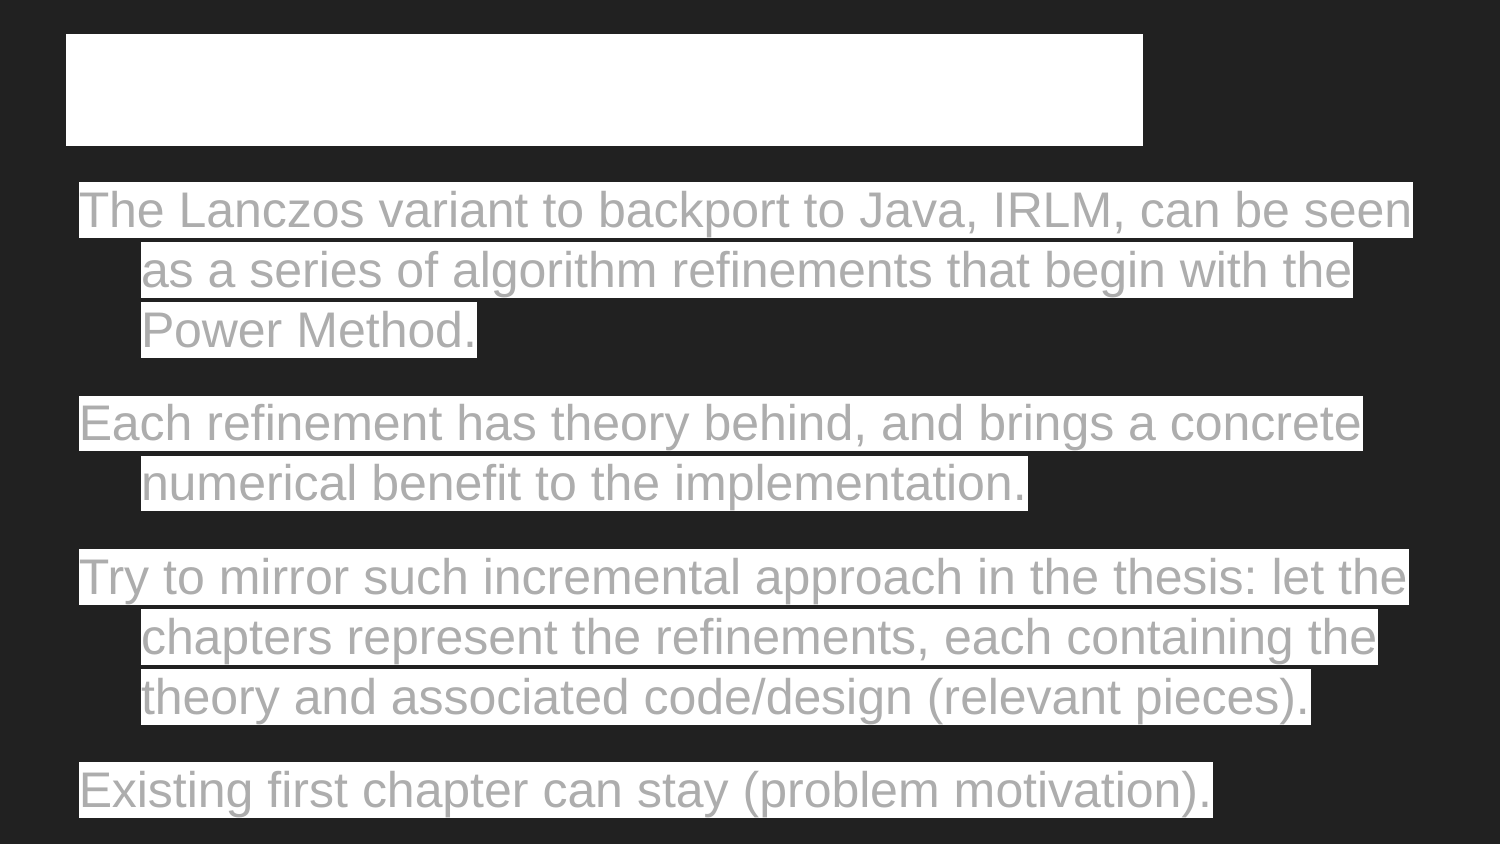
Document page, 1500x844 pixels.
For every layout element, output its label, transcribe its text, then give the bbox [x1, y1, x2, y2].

list The Lanczos variant to backport to Java, IRLM, can be seen as a series of algorithm refinements that begin with the Power Method. Each refinement has theory behind, and brings a concrete numerical benefit to the implementation. Try to mirror such incremental approach in the thesis: let the chapters represent the refinements, each containing the theory and associated code/design (relevant pieces). Existing first chapter can stay (problem motivation). [51, 162, 1449, 723]
title Incremental approach ... [51, 10, 1449, 162]
